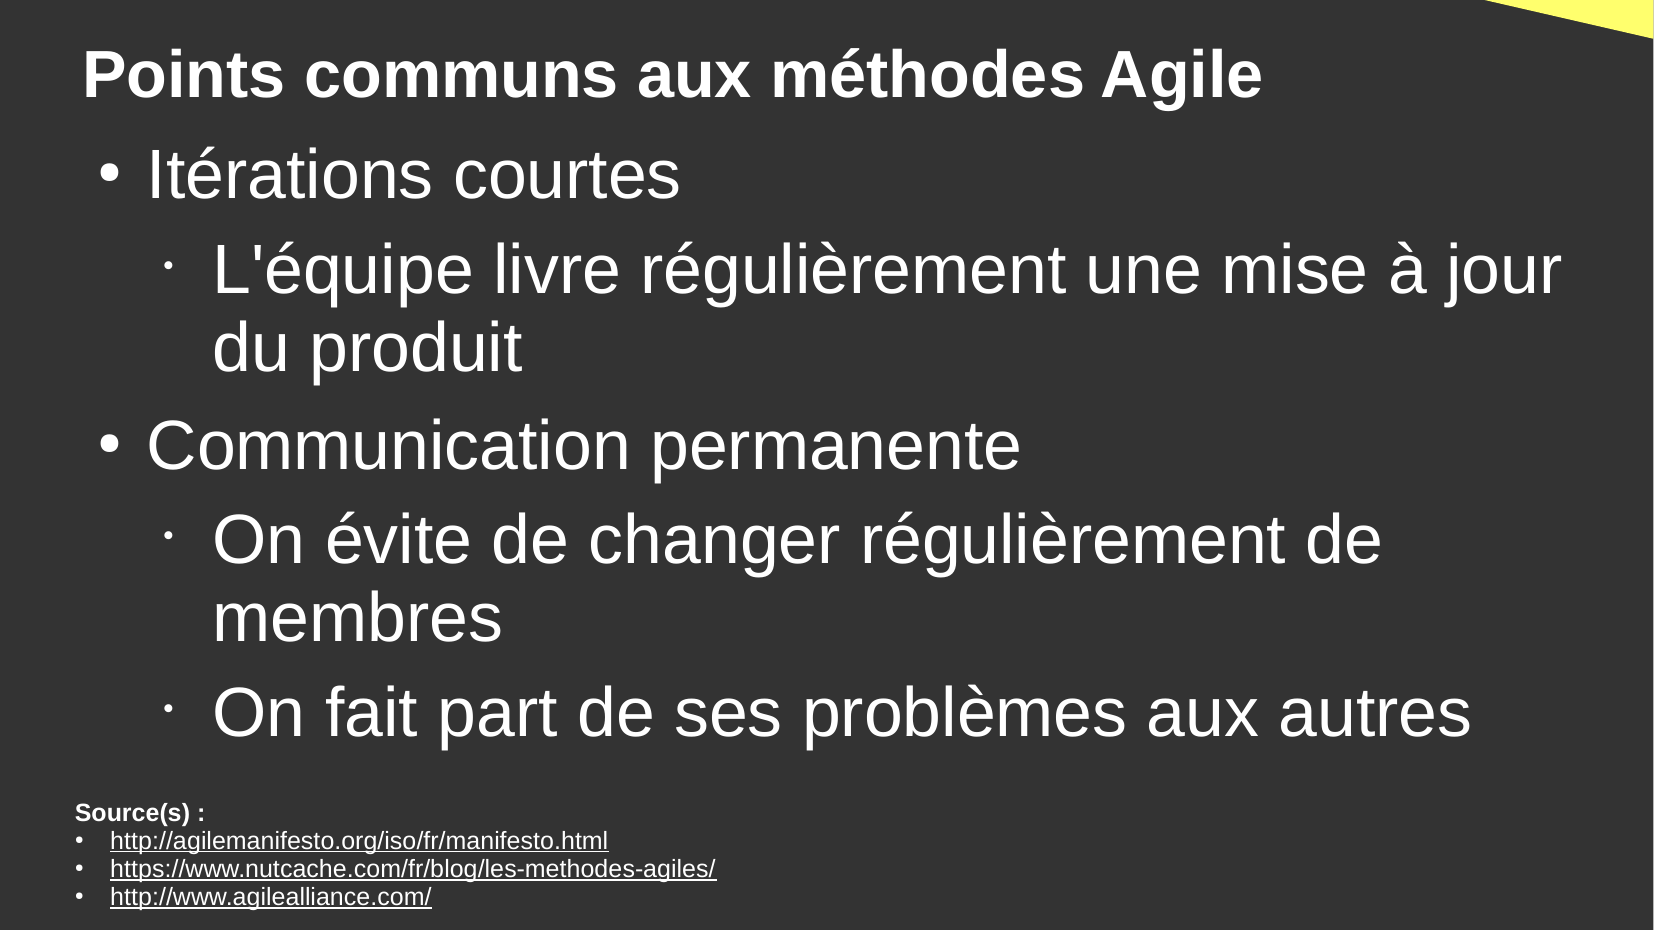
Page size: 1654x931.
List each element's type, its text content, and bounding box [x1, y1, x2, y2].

text_box [1484, 0, 1654, 39]
text_box Source(s) : http://agilemanifesto.org/iso/fr/manifesto.html https://www.nutcache.com/fr/blog/les-methodes-agiles/ http://www.agilealliance.com/ [60, 791, 1546, 919]
title Points communs aux méthodes Agile [82, 37, 1571, 122]
list Itérations courtes L'équipe livre régulièrement une mise à jour du produit Communication permanente On évite de changer régulièrement de membres On fait part de ses problèmes aux autres [80, 135, 1620, 756]
